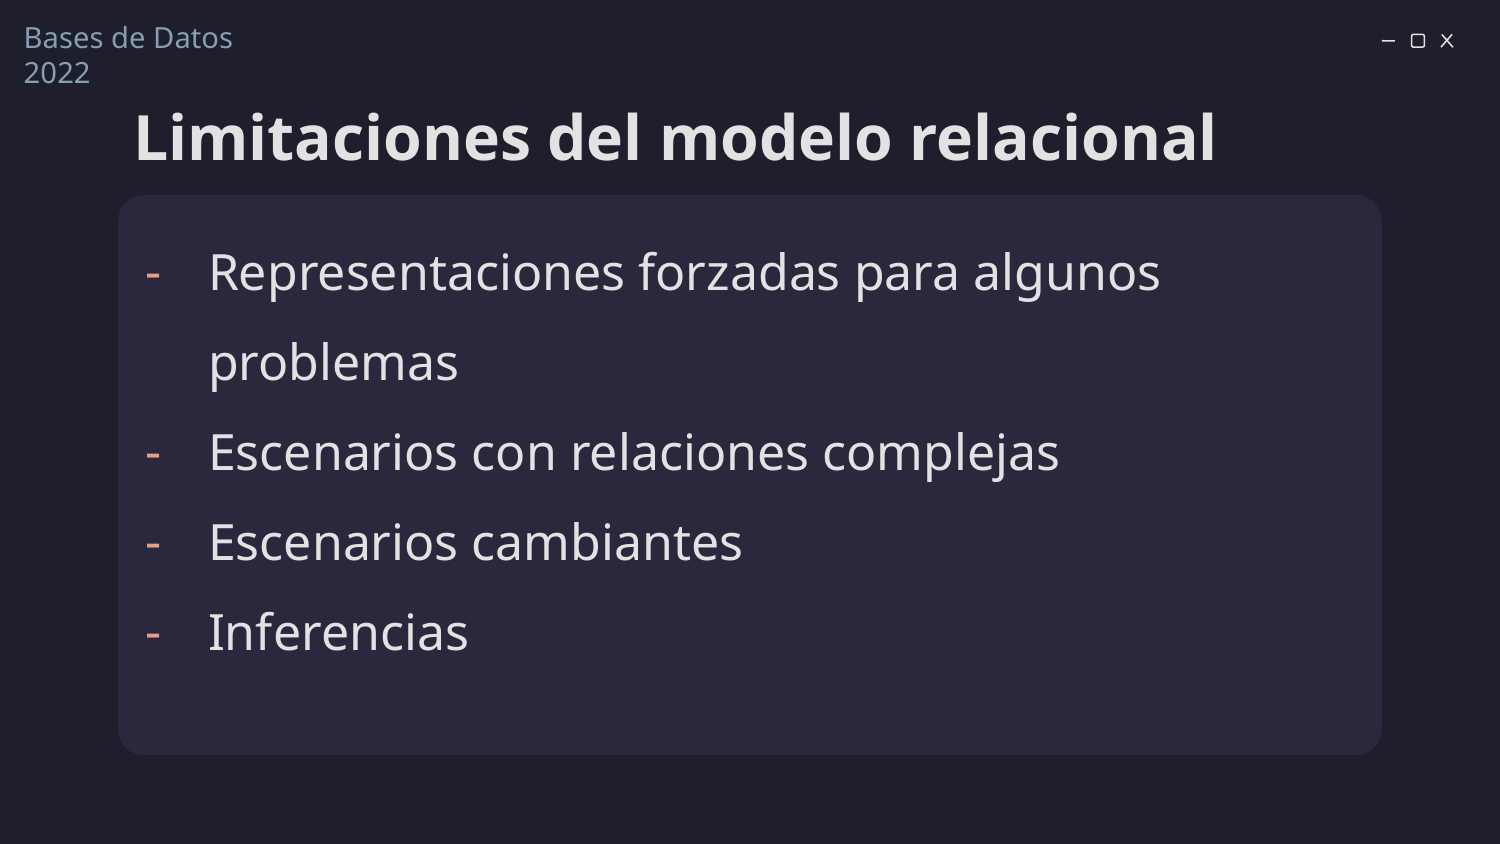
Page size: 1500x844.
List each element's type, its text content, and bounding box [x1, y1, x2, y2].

title Limitaciones del modelo relacional [118, 88, 1407, 183]
list Representaciones forzadas para algunos problemas Escenarios con relaciones complejas Escenarios cambiantes Inferencias [118, 195, 1382, 750]
